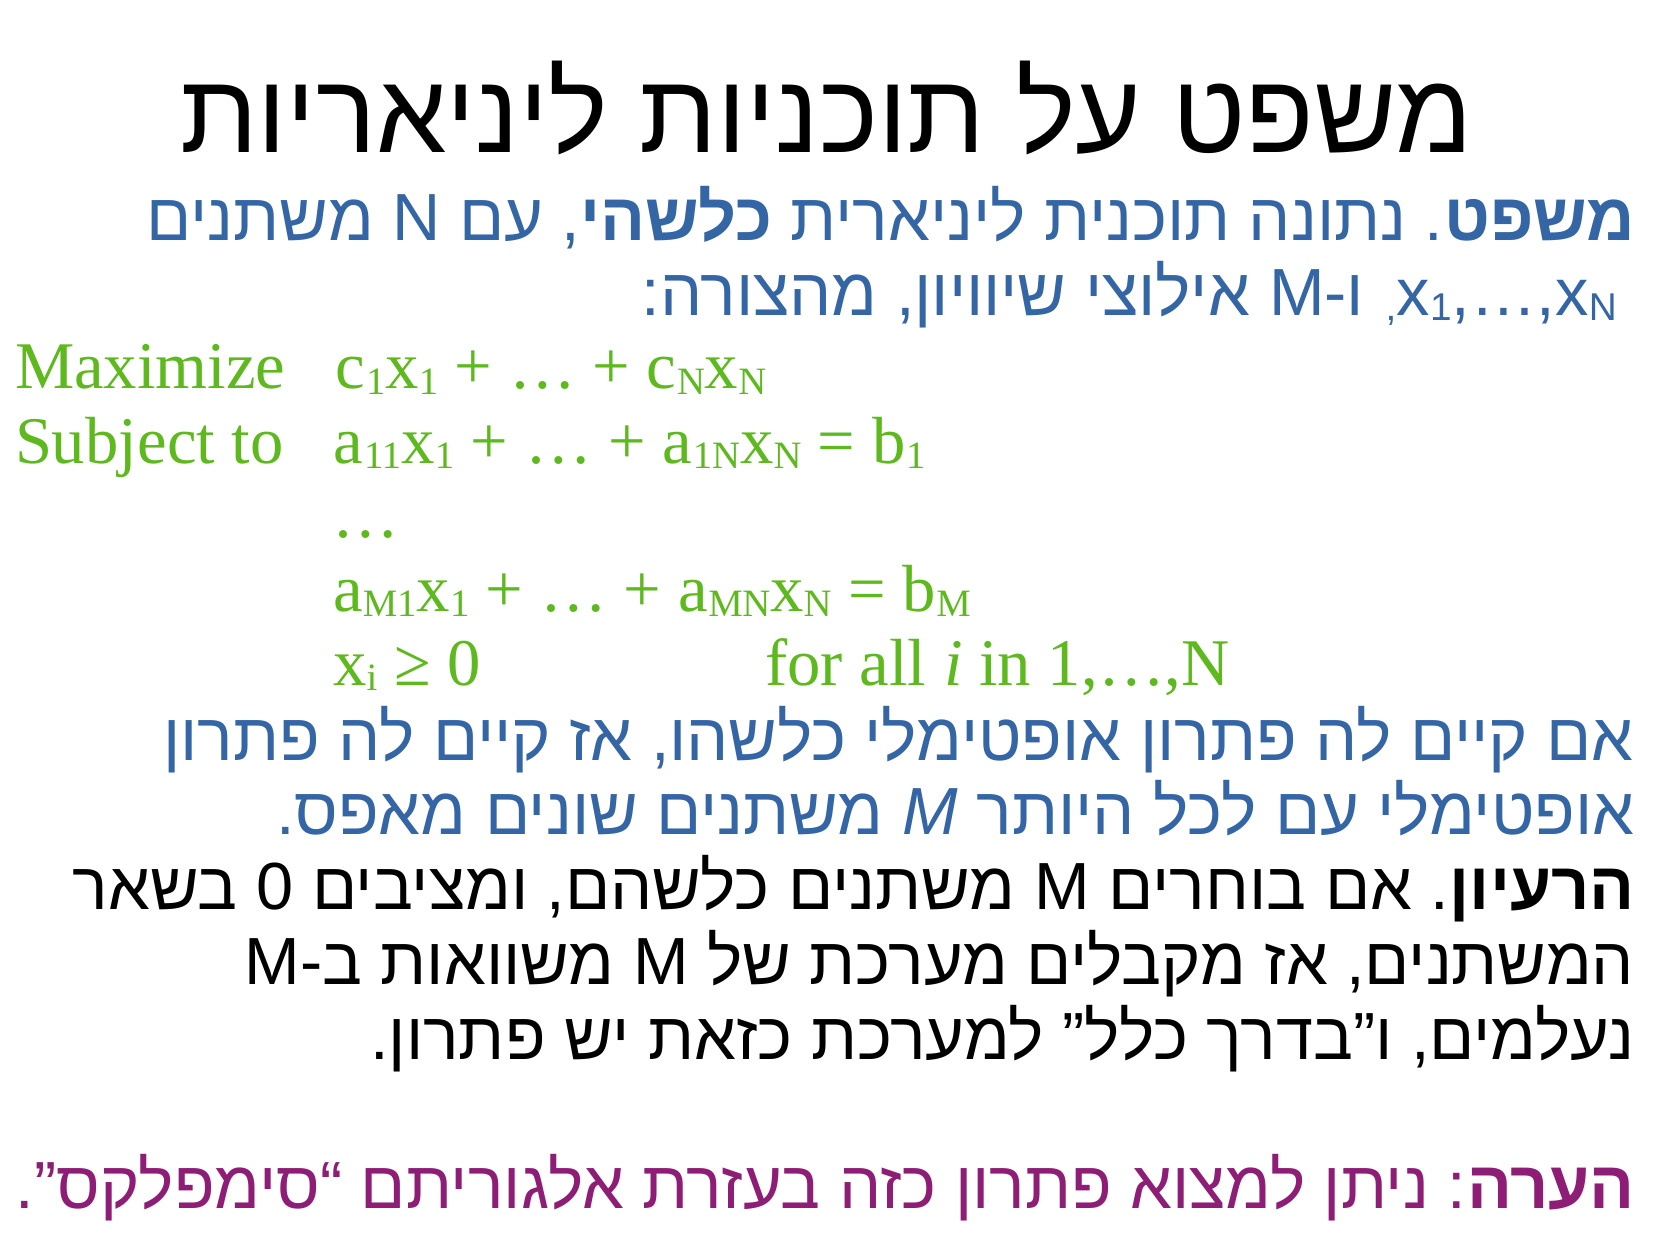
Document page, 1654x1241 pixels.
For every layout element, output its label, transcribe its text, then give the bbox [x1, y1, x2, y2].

title משפט על תוכניות ליניאריות [0, 32, 1654, 196]
list משפט. נתונה תוכנית ליניארית כלשהי, עם N משתנים x1,…,xN, ו-M אילוצי שיוויון, מהצורה: Maximize c1x1 + … + cNxN Subject to a11x1 + … + a1NxN = b1 … aM1x1 + … + aMNxN = bM xi ≥ 0 for all i in 1,…,N אם קיים לה פתרון אופטימלי כלשהו, אז קיים לה פתרון אופטימלי עם לכל היותר M משתנים שונים מאפס. הרעיון. אם בוחרים M משתנים כלשהם, ומציבים 0 בשאר המשתנים, אז מקבלים מערכת של M משוואות ב-M נעלמים, ו”בדרך כלל” למערכת כזאת יש פתרון. הערה: ניתן למצוא פתרון כזה בעזרת אלגוריתם “סימפלקס”. [15, 180, 1636, 1216]
